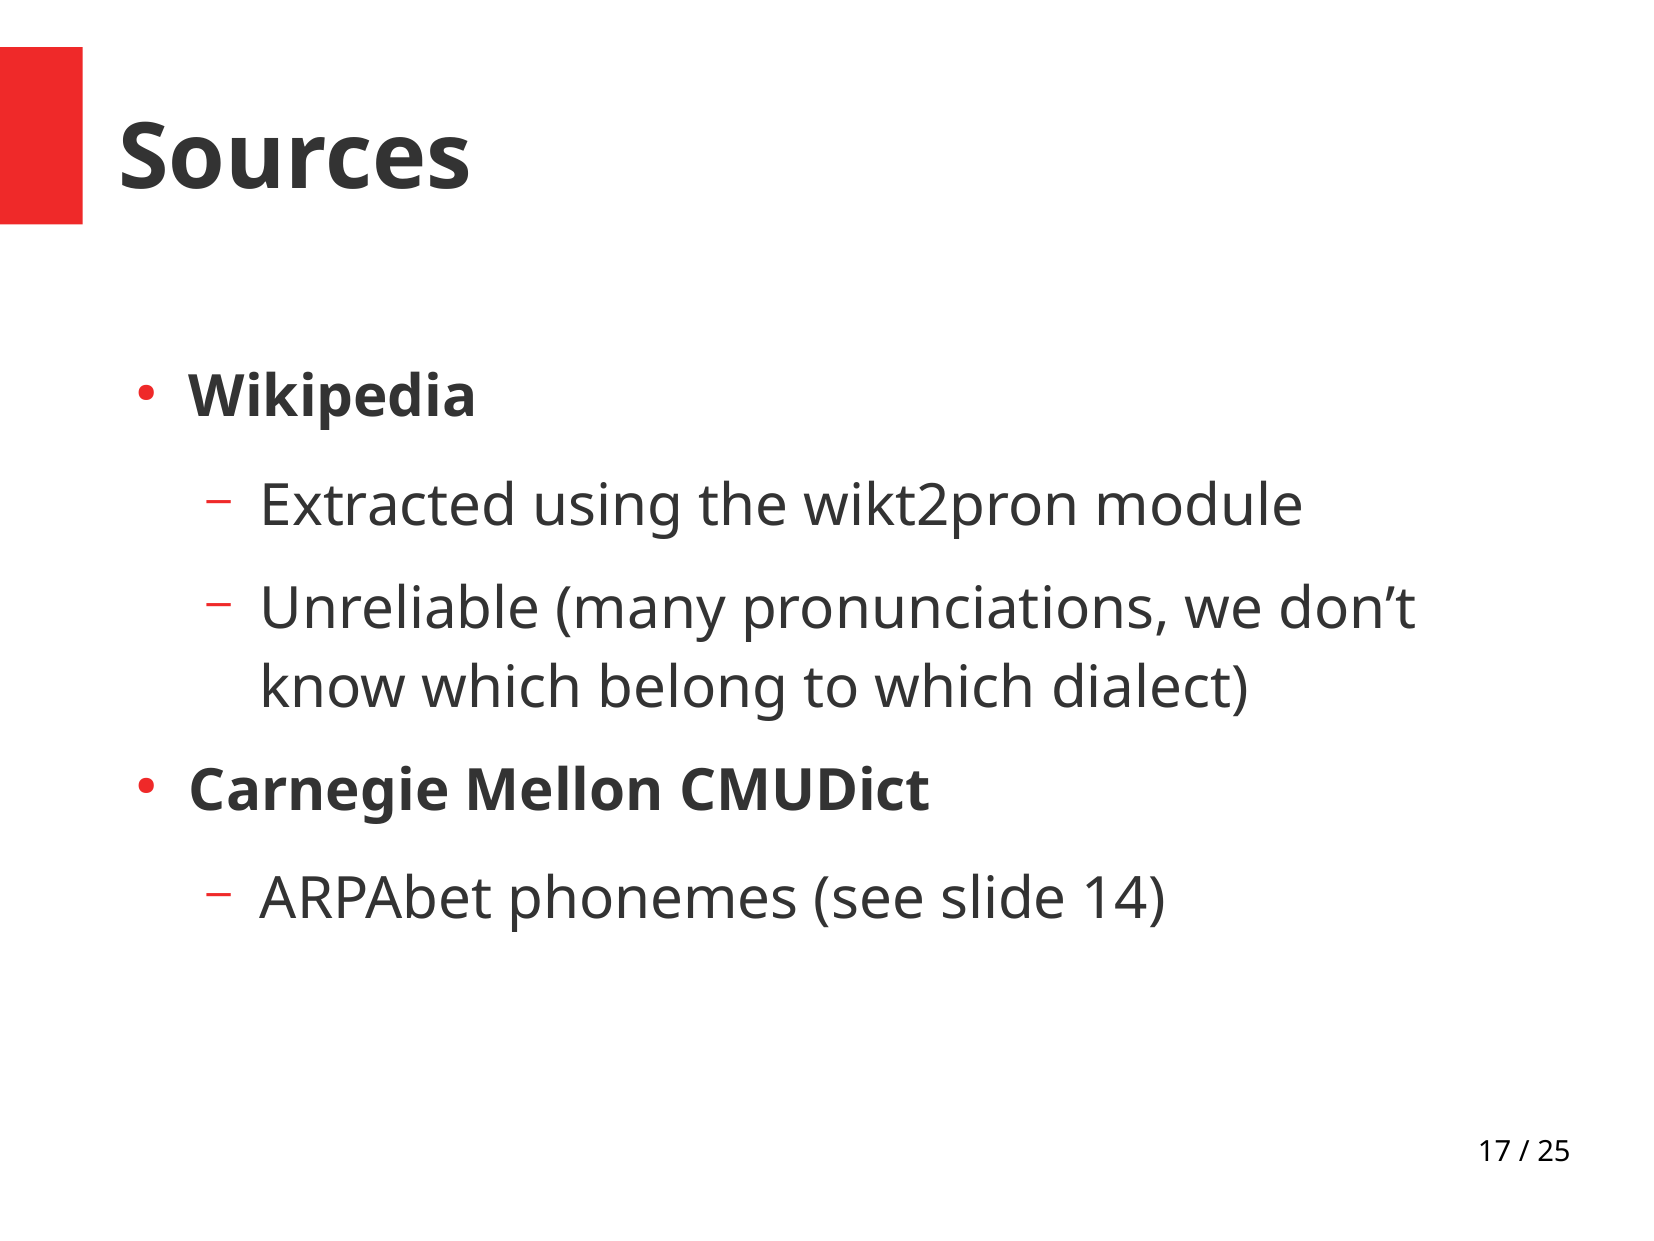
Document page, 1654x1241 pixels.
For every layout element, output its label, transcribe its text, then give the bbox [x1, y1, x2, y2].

list Wikipedia Extracted using the wikt2pron module Unreliable (many pronunciations, we don’t know which belong to which dialect) Carnegie Mellon CMUDict ARPAbet phonemes (see slide 14) [118, 354, 1536, 1074]
title Sources [118, 49, 1571, 257]
